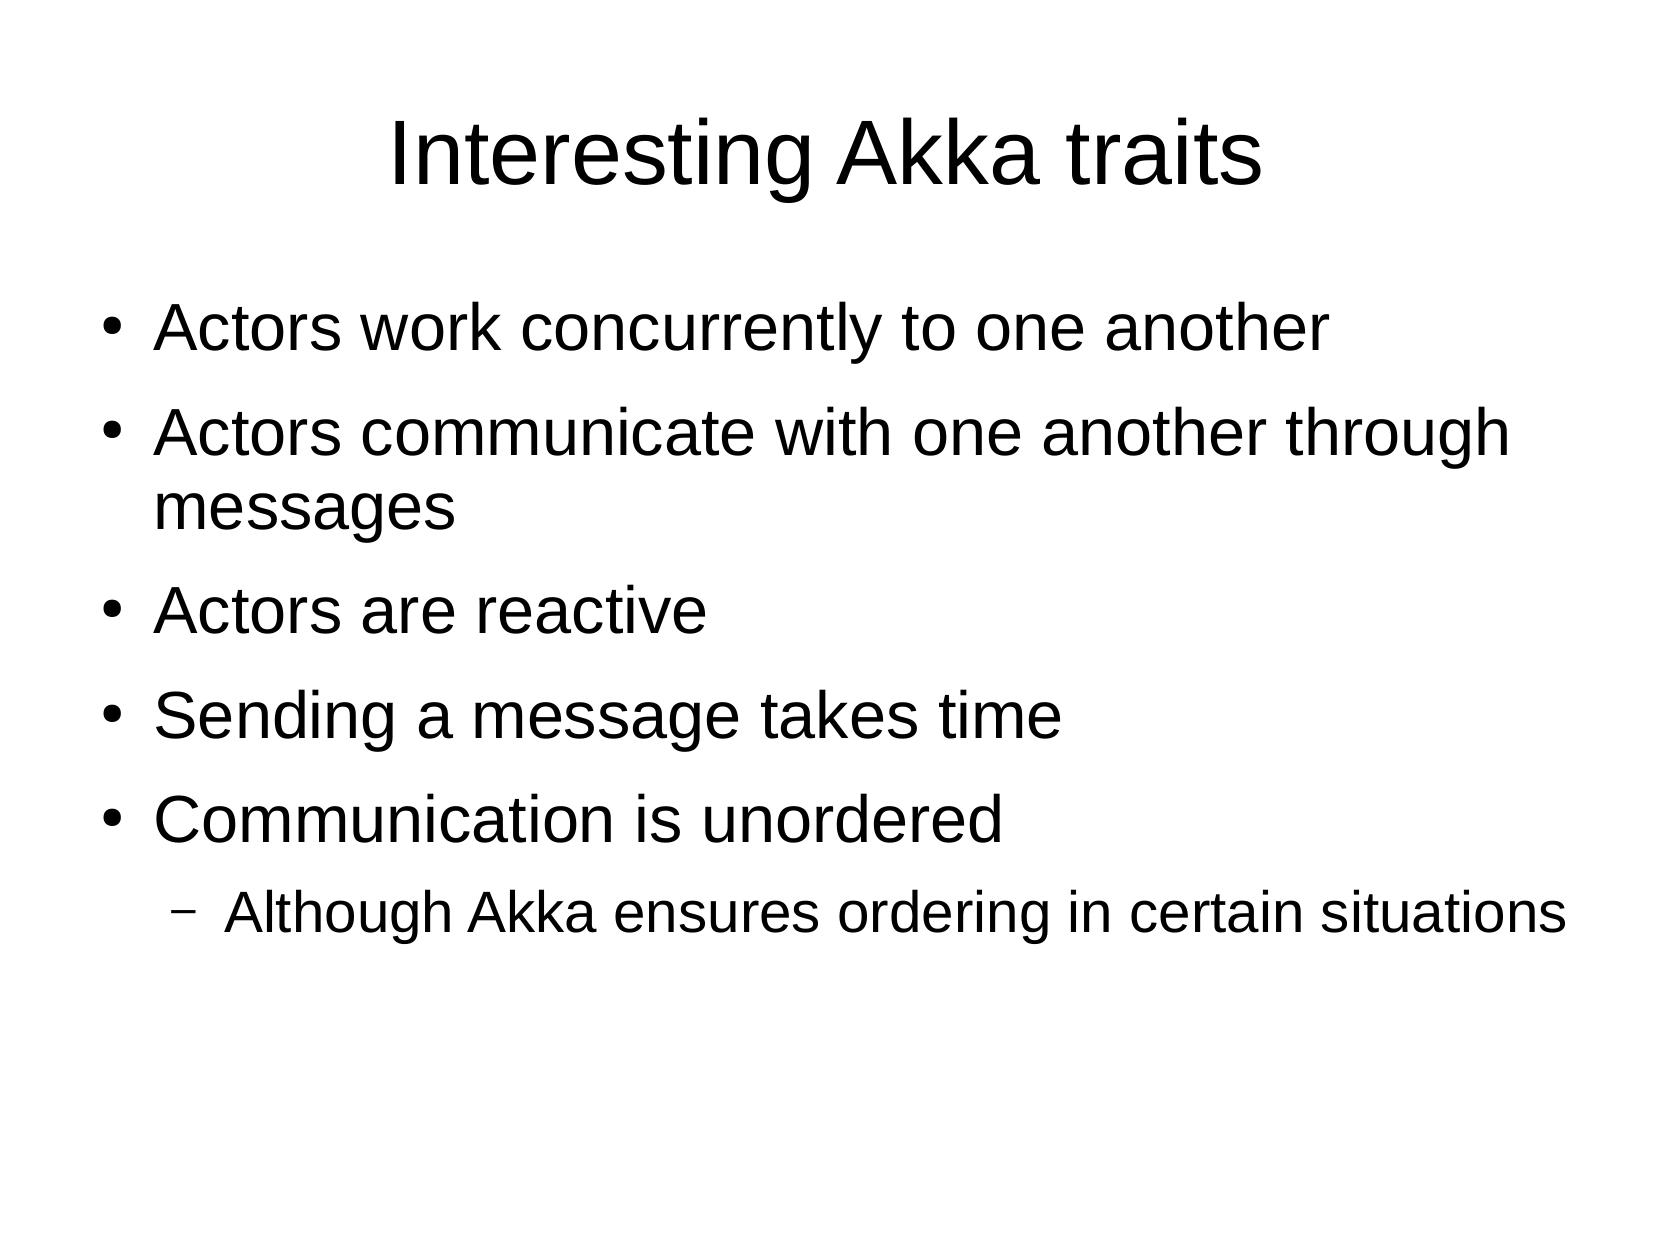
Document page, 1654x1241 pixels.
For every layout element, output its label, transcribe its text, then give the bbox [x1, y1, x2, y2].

title Interesting Akka traits [82, 49, 1571, 257]
list Actors work concurrently to one another Actors communicate with one another through messages Actors are reactive Sending a message takes time Communication is unordered Although Akka ensures ordering in certain situations [82, 290, 1571, 1010]
